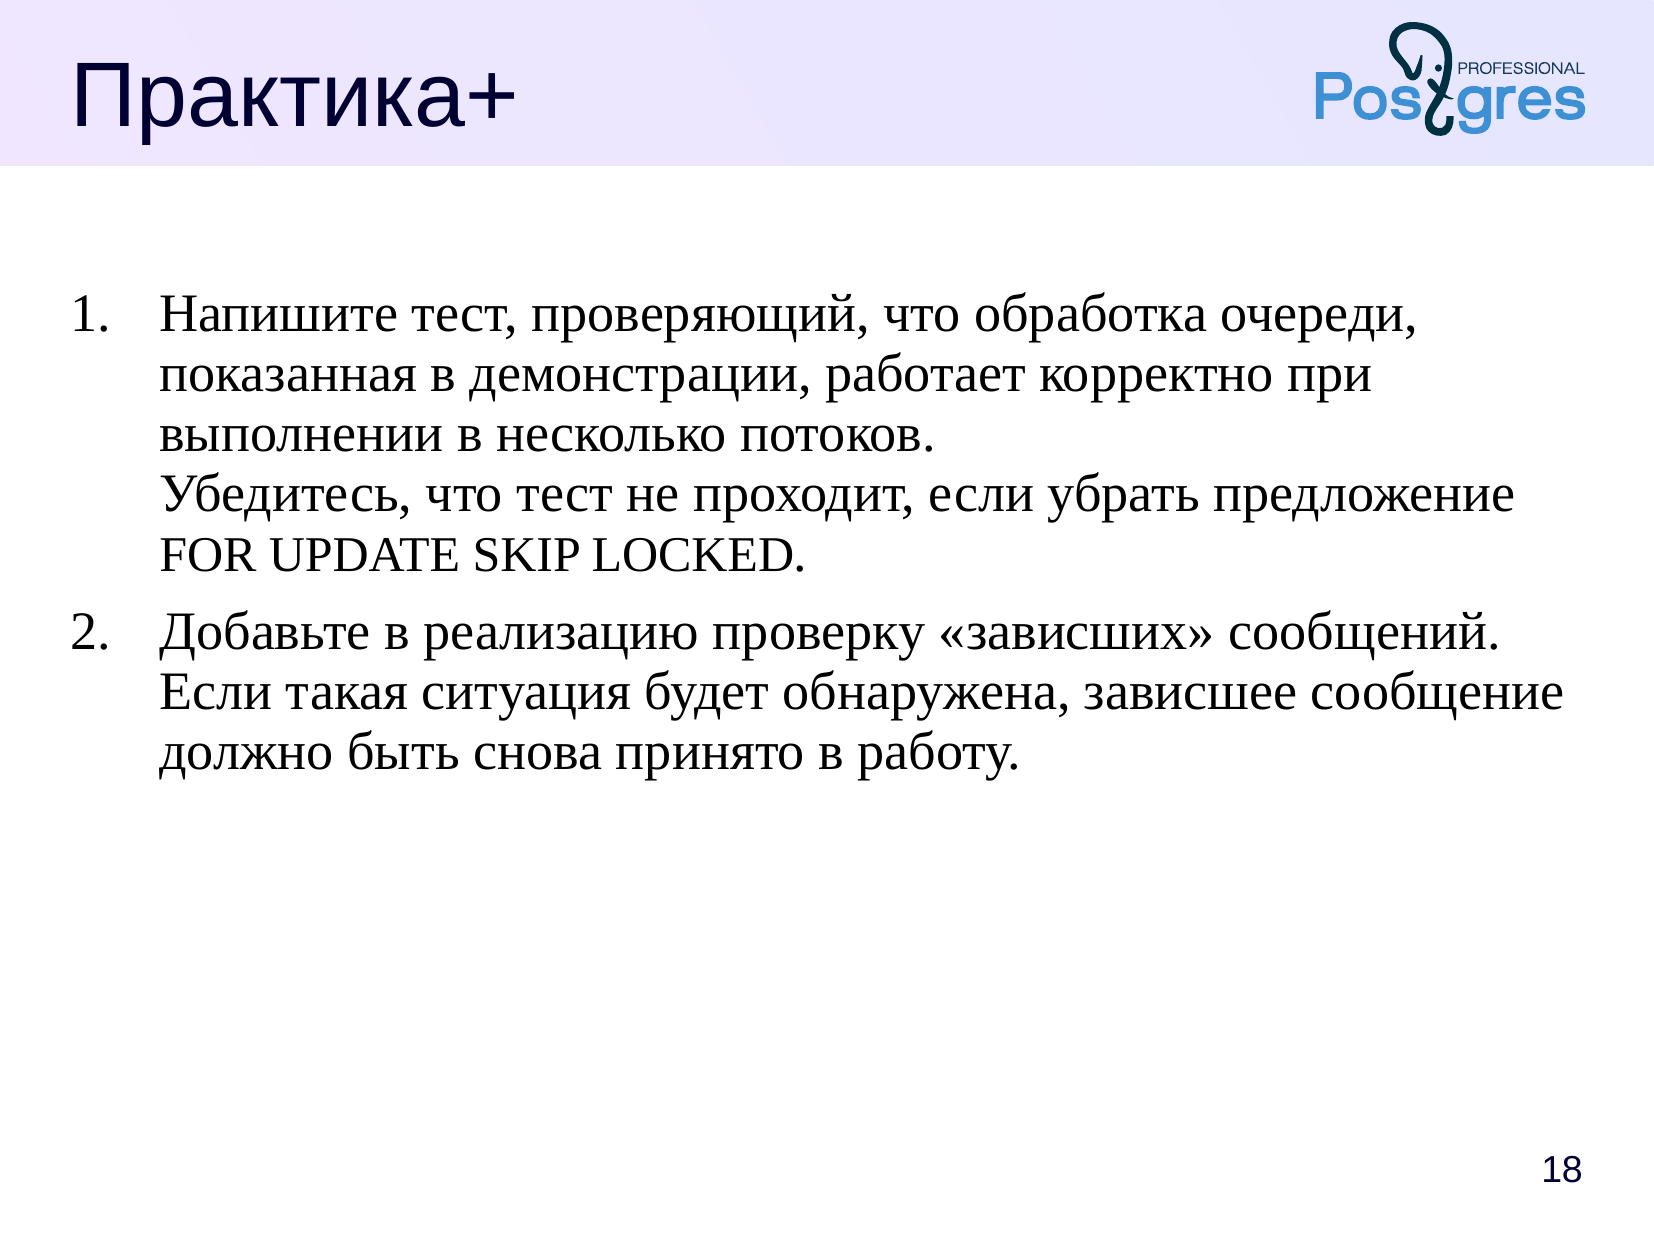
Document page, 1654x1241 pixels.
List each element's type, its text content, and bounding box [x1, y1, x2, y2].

title Практика+ [70, 43, 1241, 147]
list Напишите тест, проверяющий, что обработка очереди, показанная в демонстрации, работает корректно при выполнении в несколько потоков. Убедитесь, что тест не проходит, если убрать предложение FOR UPDATE SKIP LOCKED. Добавьте в реализацию проверку «зависших» сообщений. Если такая ситуация будет обнаружена, зависшее сообщение должно быть снова принято в работу. [70, 283, 1583, 1134]
